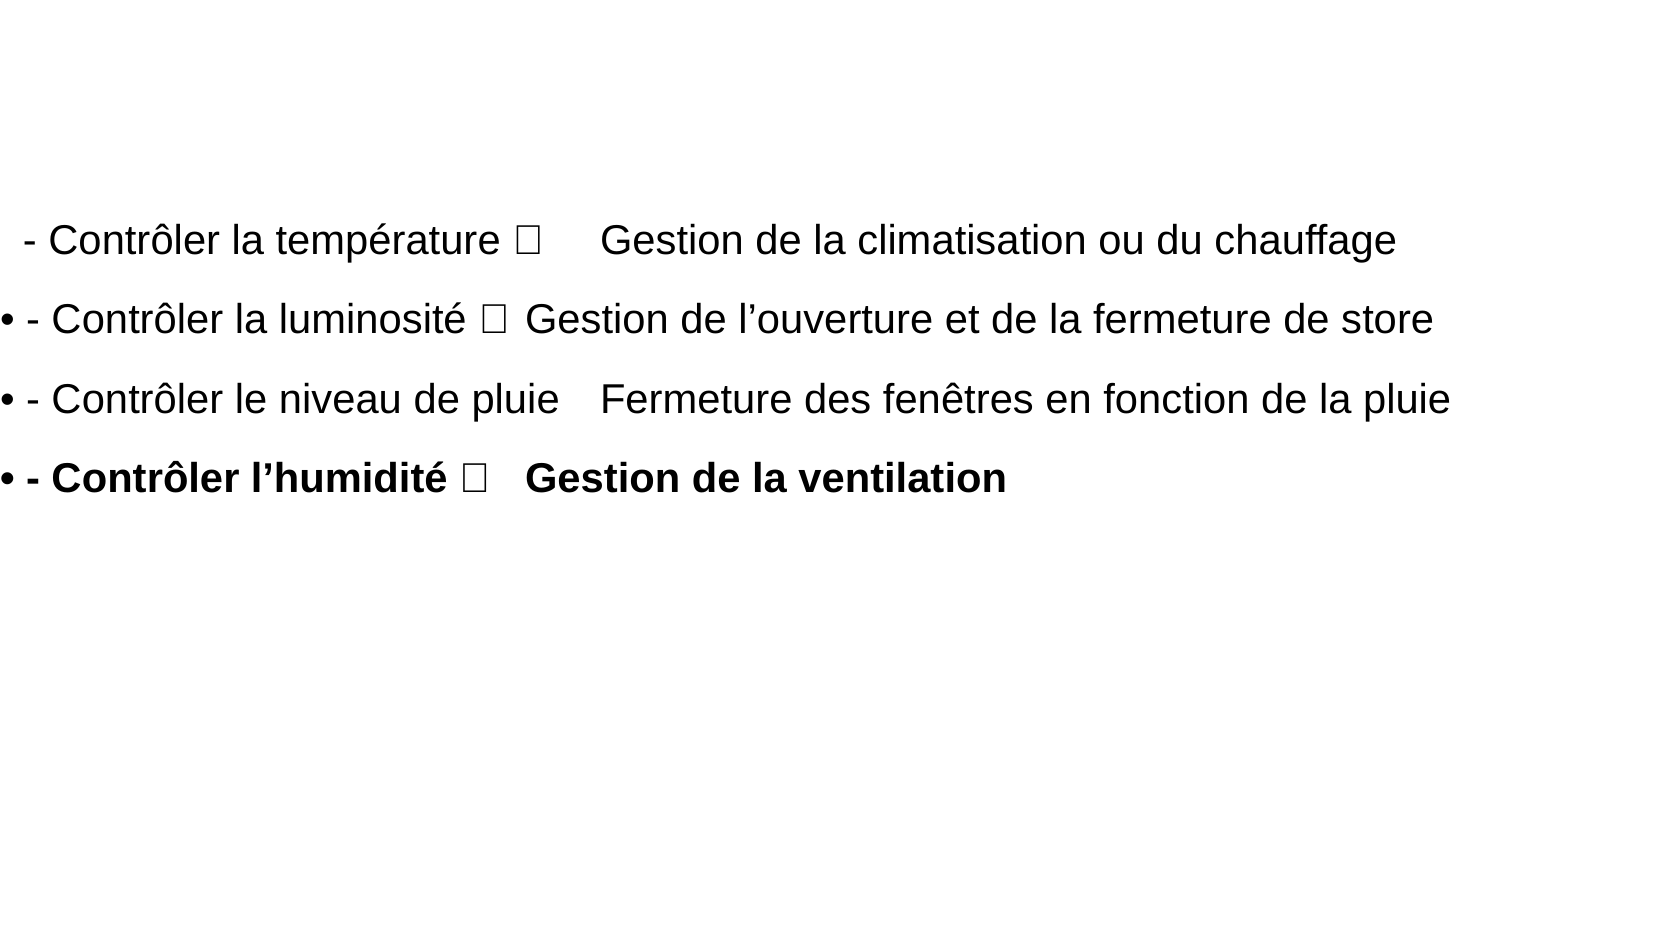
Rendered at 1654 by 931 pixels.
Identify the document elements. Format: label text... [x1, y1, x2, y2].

list - Contrôler la température  Gestion de la climatisation ou du chauffage • - Contrôler la luminosité  Gestion de l’ouverture et de la fermeture de store • - Contrôler le niveau de pluie Fermeture des fenêtres en fonction de la pluie • - Contrôler l’humidité  Gestion de la ventilation [0, 212, 1630, 532]
